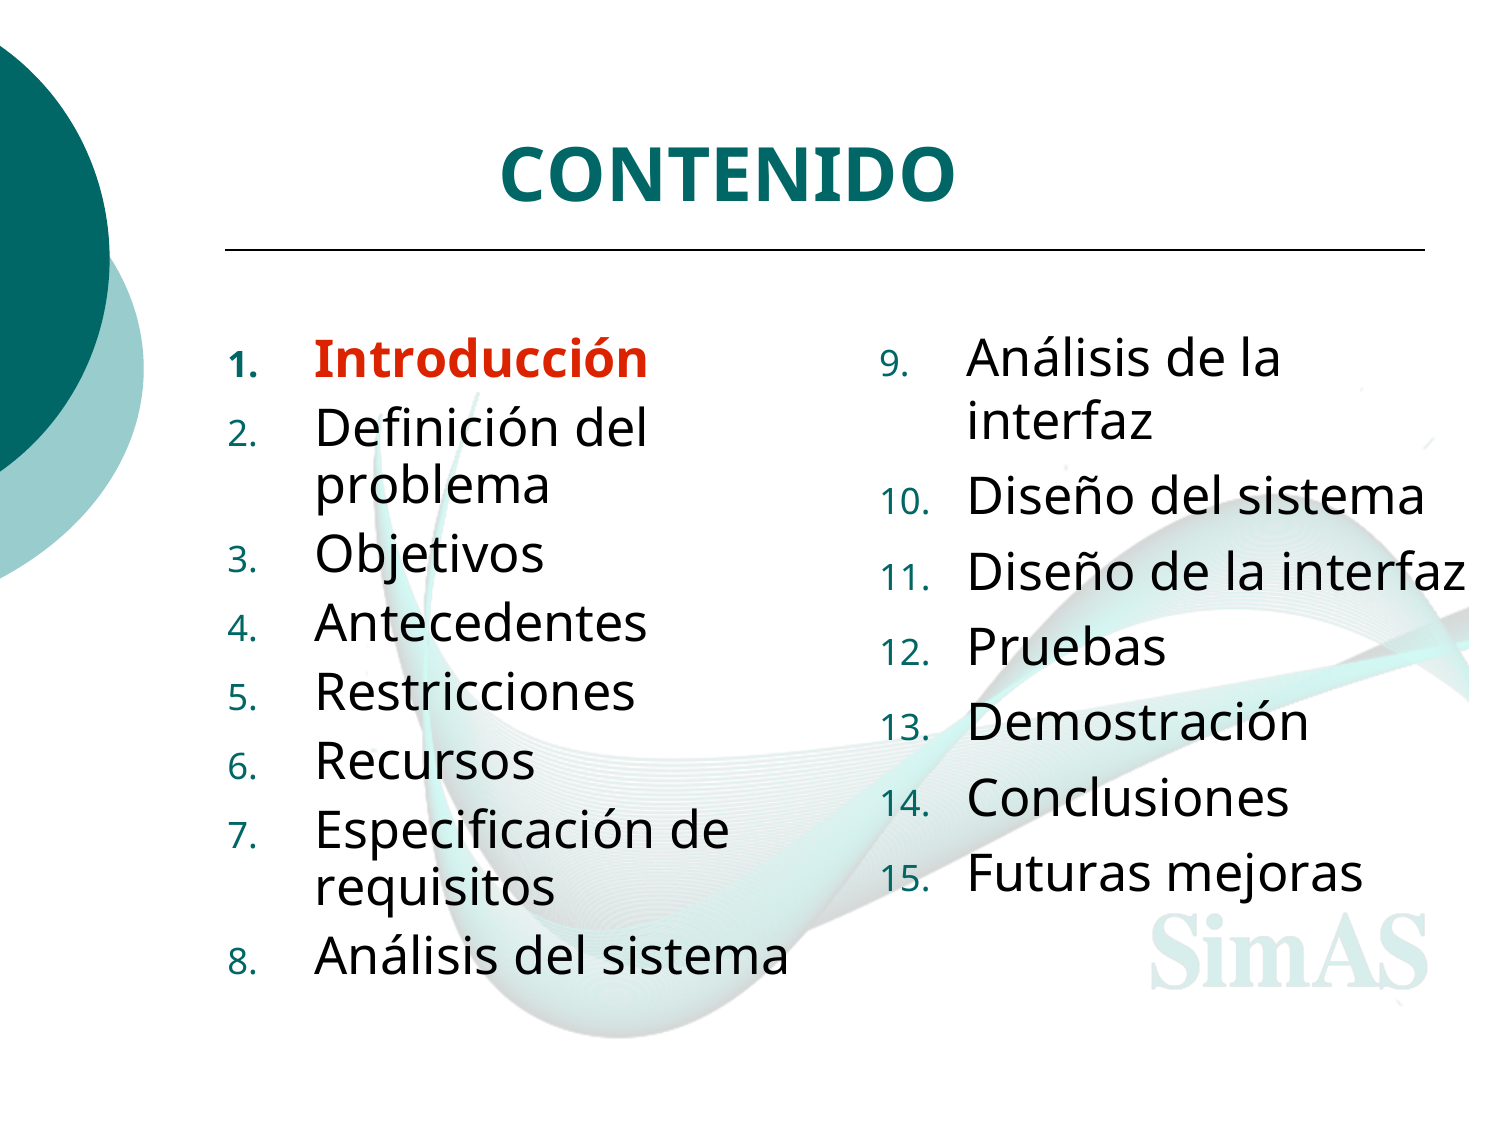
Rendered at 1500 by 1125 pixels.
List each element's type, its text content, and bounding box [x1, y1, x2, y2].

title CONTENIDO [484, 118, 1299, 225]
picture [366, 386, 1469, 1040]
list Análisis de la interfaz Diseño del sistema Diseño de la interfaz Pruebas Demostración Conclusiones Futuras mejoras [864, 317, 1499, 1040]
list Introducción Definición del problema Objetivos Antecedentes Restricciones Recursos Especificación de requisitos Análisis del sistema [212, 325, 863, 1063]
